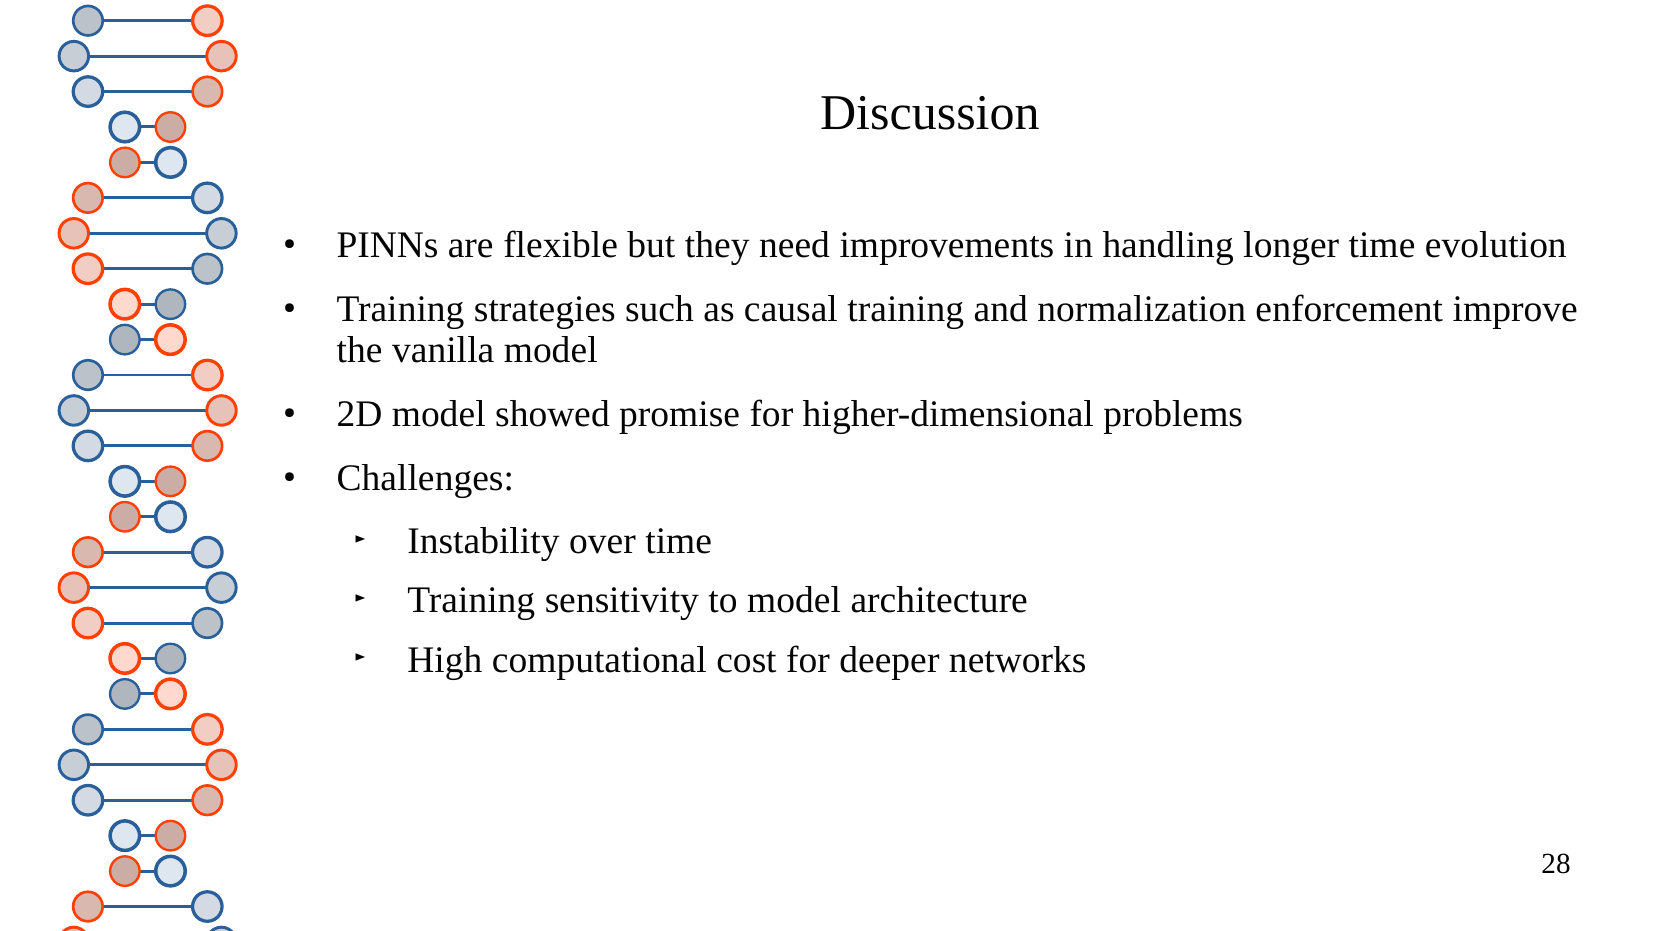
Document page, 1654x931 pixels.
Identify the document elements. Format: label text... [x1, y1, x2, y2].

list PINNs are flexible but they need improvements in handling longer time evolution Training strategies such as causal training and normalization enforcement improve the vanilla model 2D model showed promise for higher-dimensional problems Challenges: Instability over time Training sensitivity to model architecture High computational cost for deeper networks [265, 224, 1595, 764]
title Discussion [265, 35, 1595, 189]
